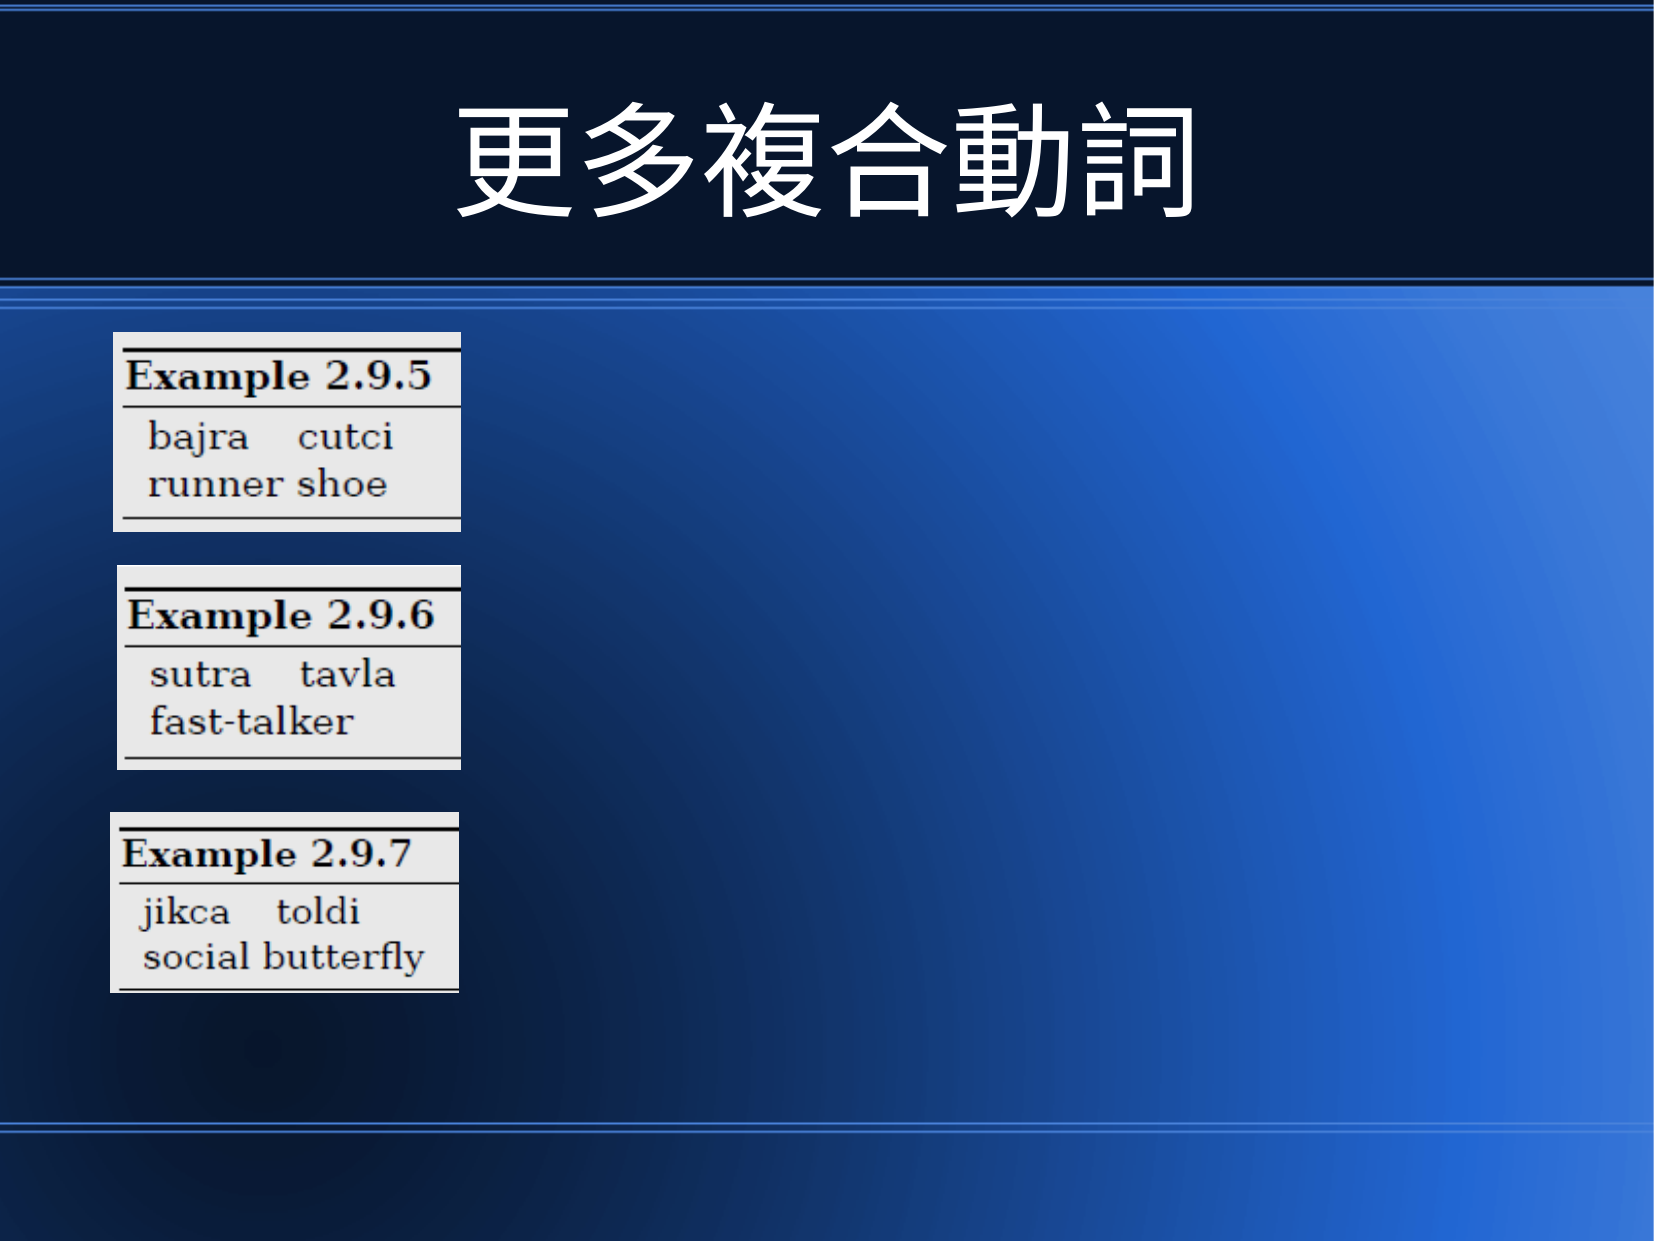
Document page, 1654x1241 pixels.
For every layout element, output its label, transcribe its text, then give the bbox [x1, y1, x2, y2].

picture [0, 0, 1654, 1241]
title 更多複合動詞 [82, 49, 1571, 257]
